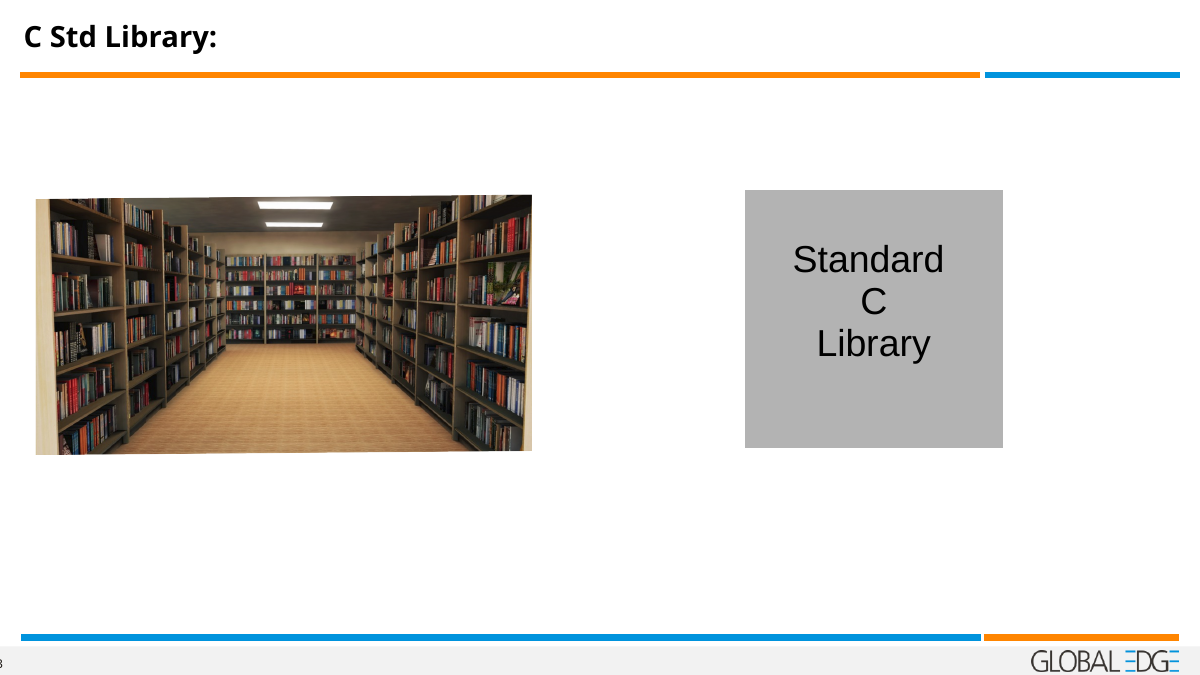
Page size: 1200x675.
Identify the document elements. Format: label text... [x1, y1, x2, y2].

picture [1031, 650, 1179, 672]
picture [35, 195, 532, 455]
table_header Standard C Library [745, 190, 1003, 448]
title C Std Library: [12, 9, 1088, 63]
